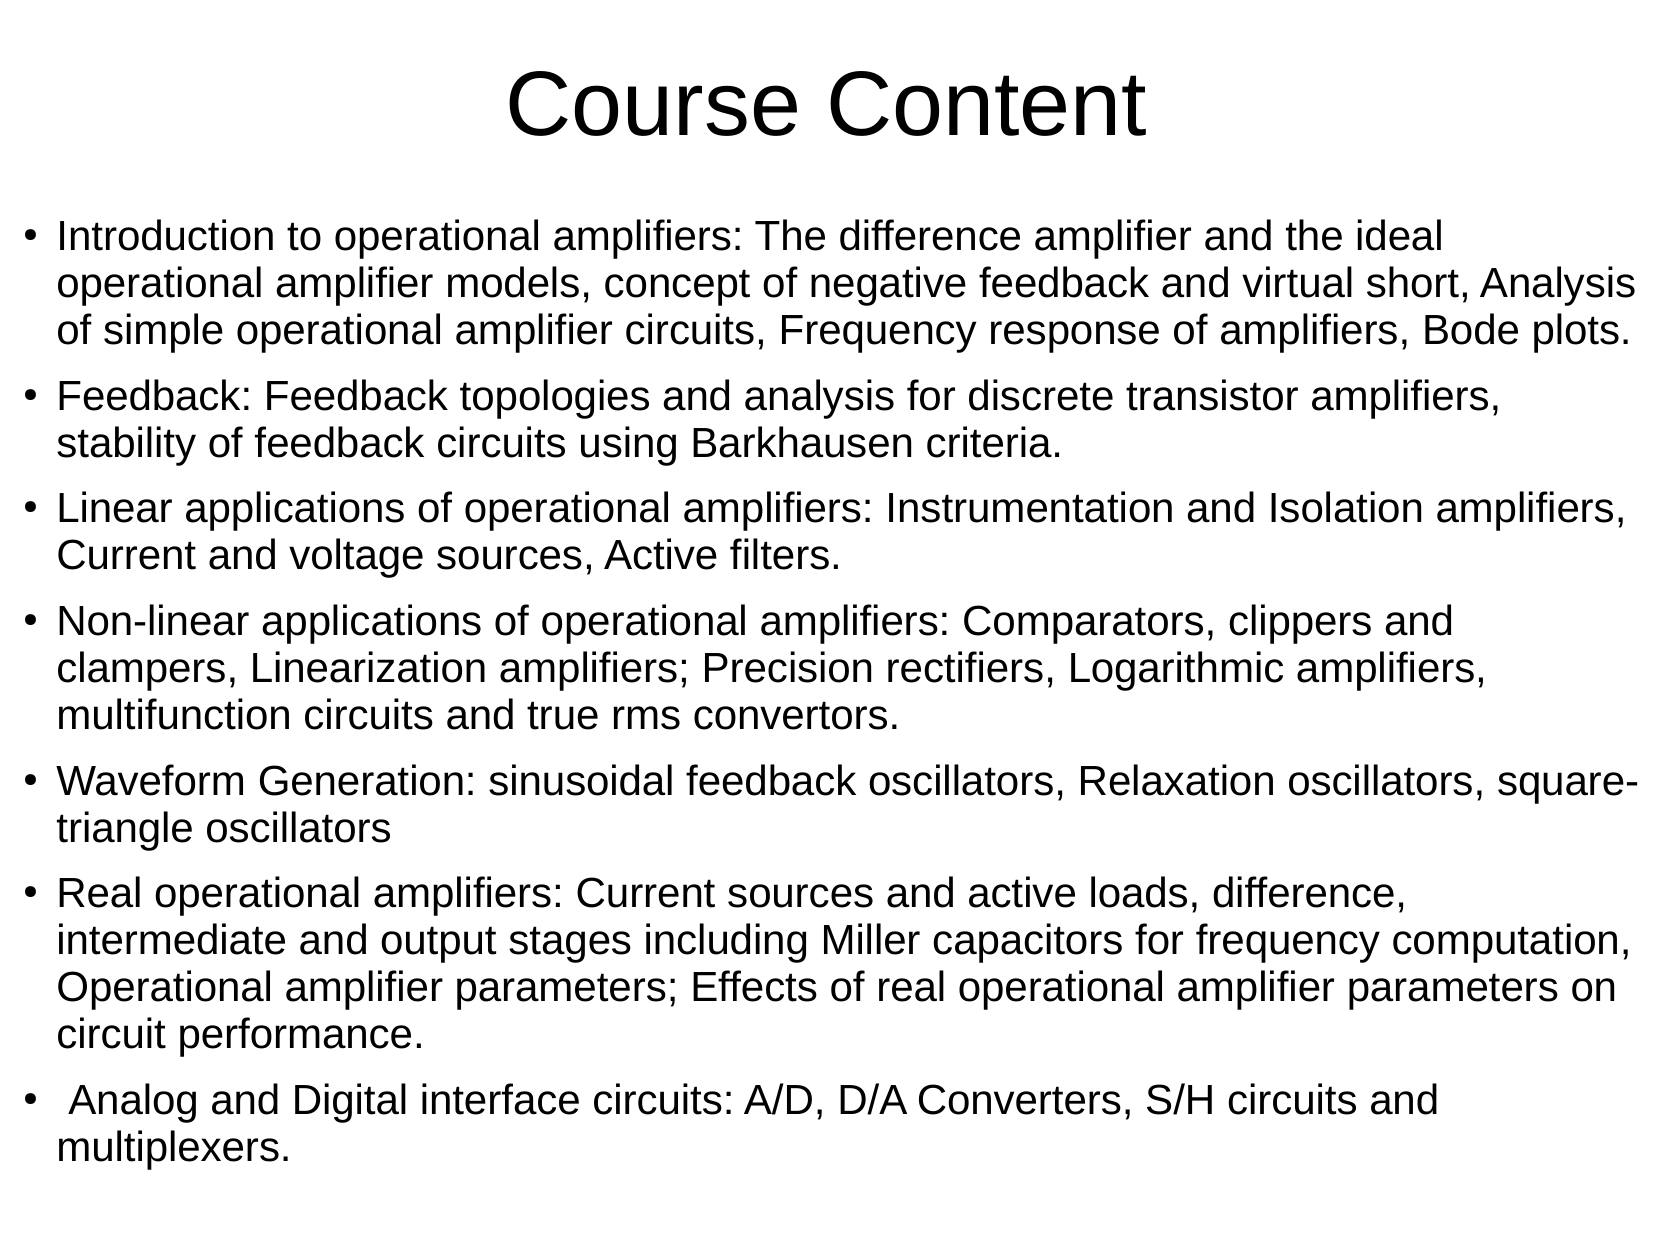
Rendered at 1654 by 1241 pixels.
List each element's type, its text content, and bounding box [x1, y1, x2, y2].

title Course Content [82, 0, 1571, 208]
list Introduction to operational amplifiers: The difference amplifier and the ideal operational amplifier models, concept of negative feedback and virtual short, Analysis of simple operational amplifier circuits, Frequency response of amplifiers, Bode plots. Feedback: Feedback topologies and analysis for discrete transistor amplifiers, stability of feedback circuits using Barkhausen criteria. Linear applications of operational amplifiers: Instrumentation and Isolation amplifiers, Current and voltage sources, Active filters. Non-linear applications of operational amplifiers: Comparators, clippers and clampers, Linearization amplifiers; Precision rectifiers, Logarithmic amplifiers, multifunction circuits and true rms convertors. Waveform Generation: sinusoidal feedback oscillators, Relaxation oscillators, square-triangle oscillators Real operational amplifiers: Current sources and active loads, difference, intermediate and output stages including Miller capacitors for frequency computation, Operational amplifier parameters; Effects of real operational amplifier parameters on circuit performance. Analog and Digital interface circuits: A/D, D/A Converters, S/H circuits and multiplexers. [11, 212, 1642, 1205]
